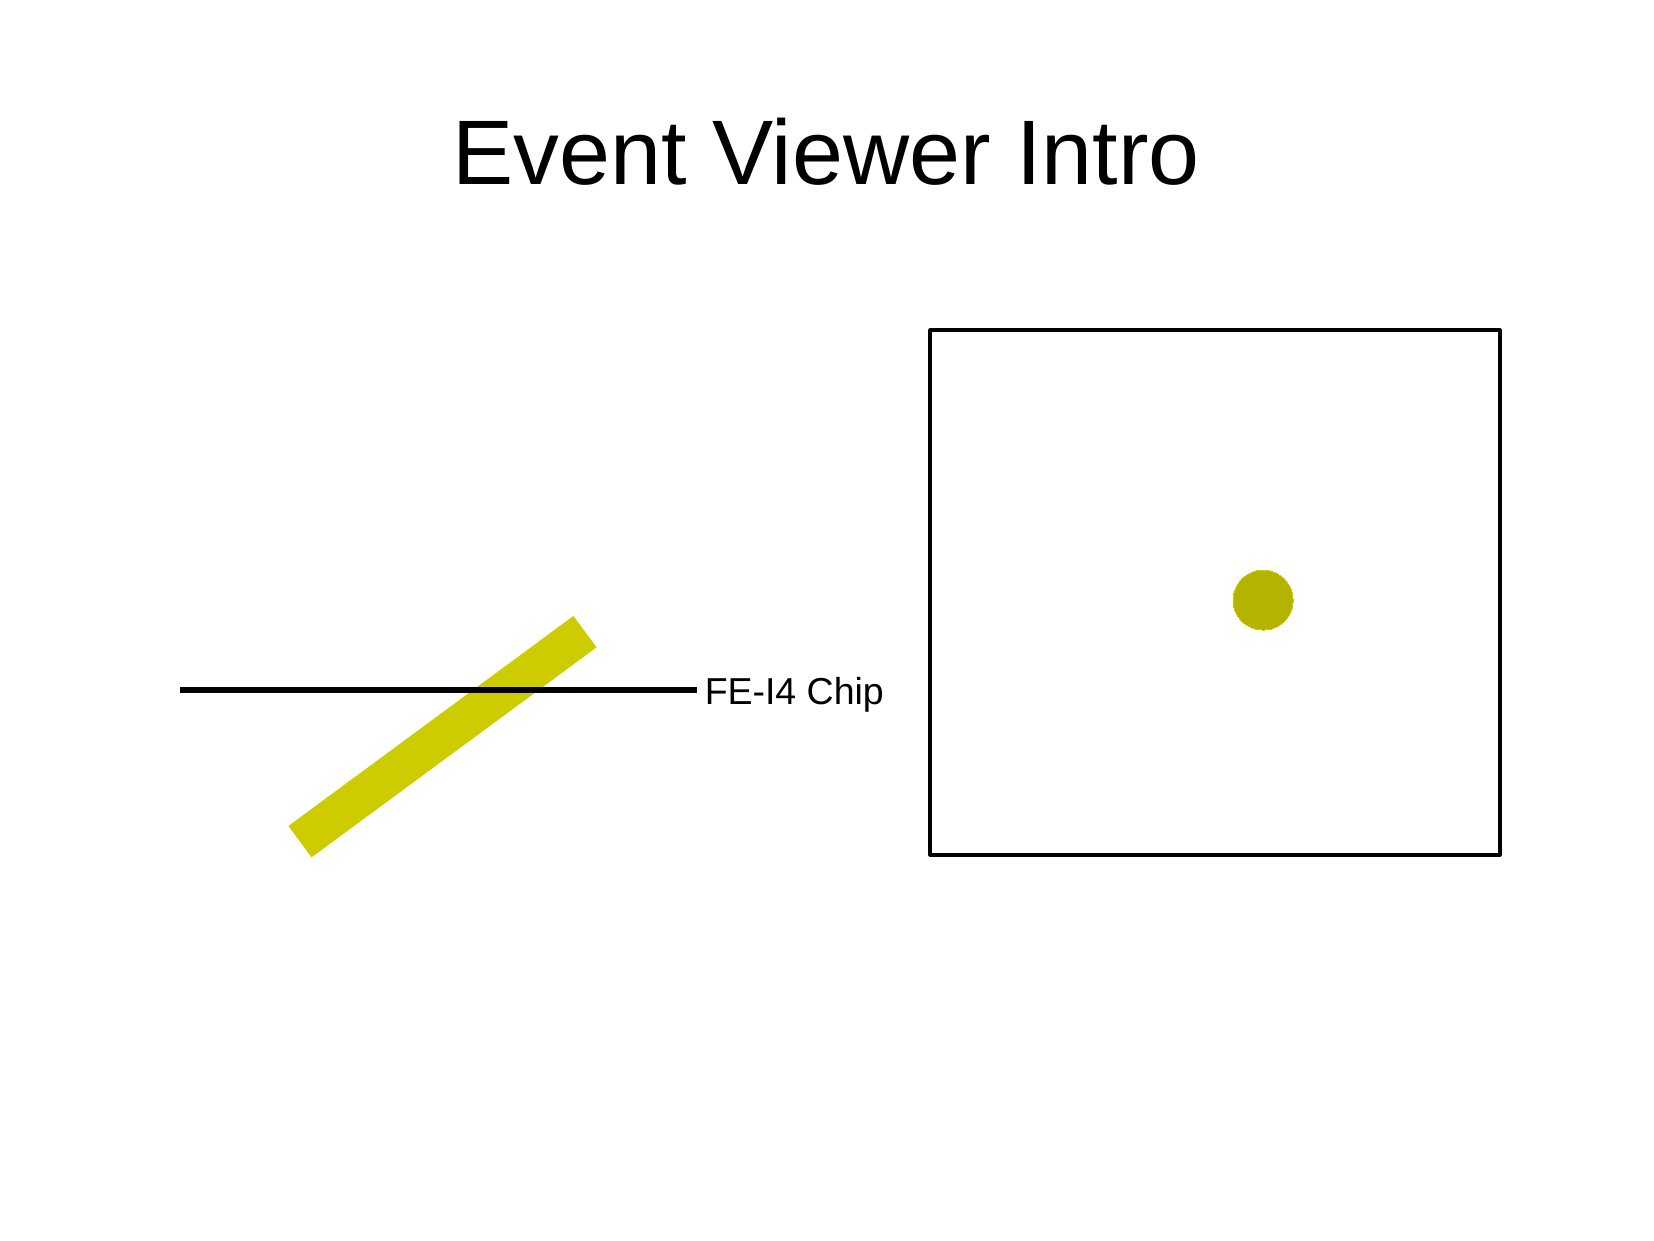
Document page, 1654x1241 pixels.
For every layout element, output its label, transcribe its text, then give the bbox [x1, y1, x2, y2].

text_box FE-I4 Chip [690, 663, 899, 721]
title Event Viewer Intro [82, 49, 1571, 257]
text_box [930, 330, 1501, 856]
